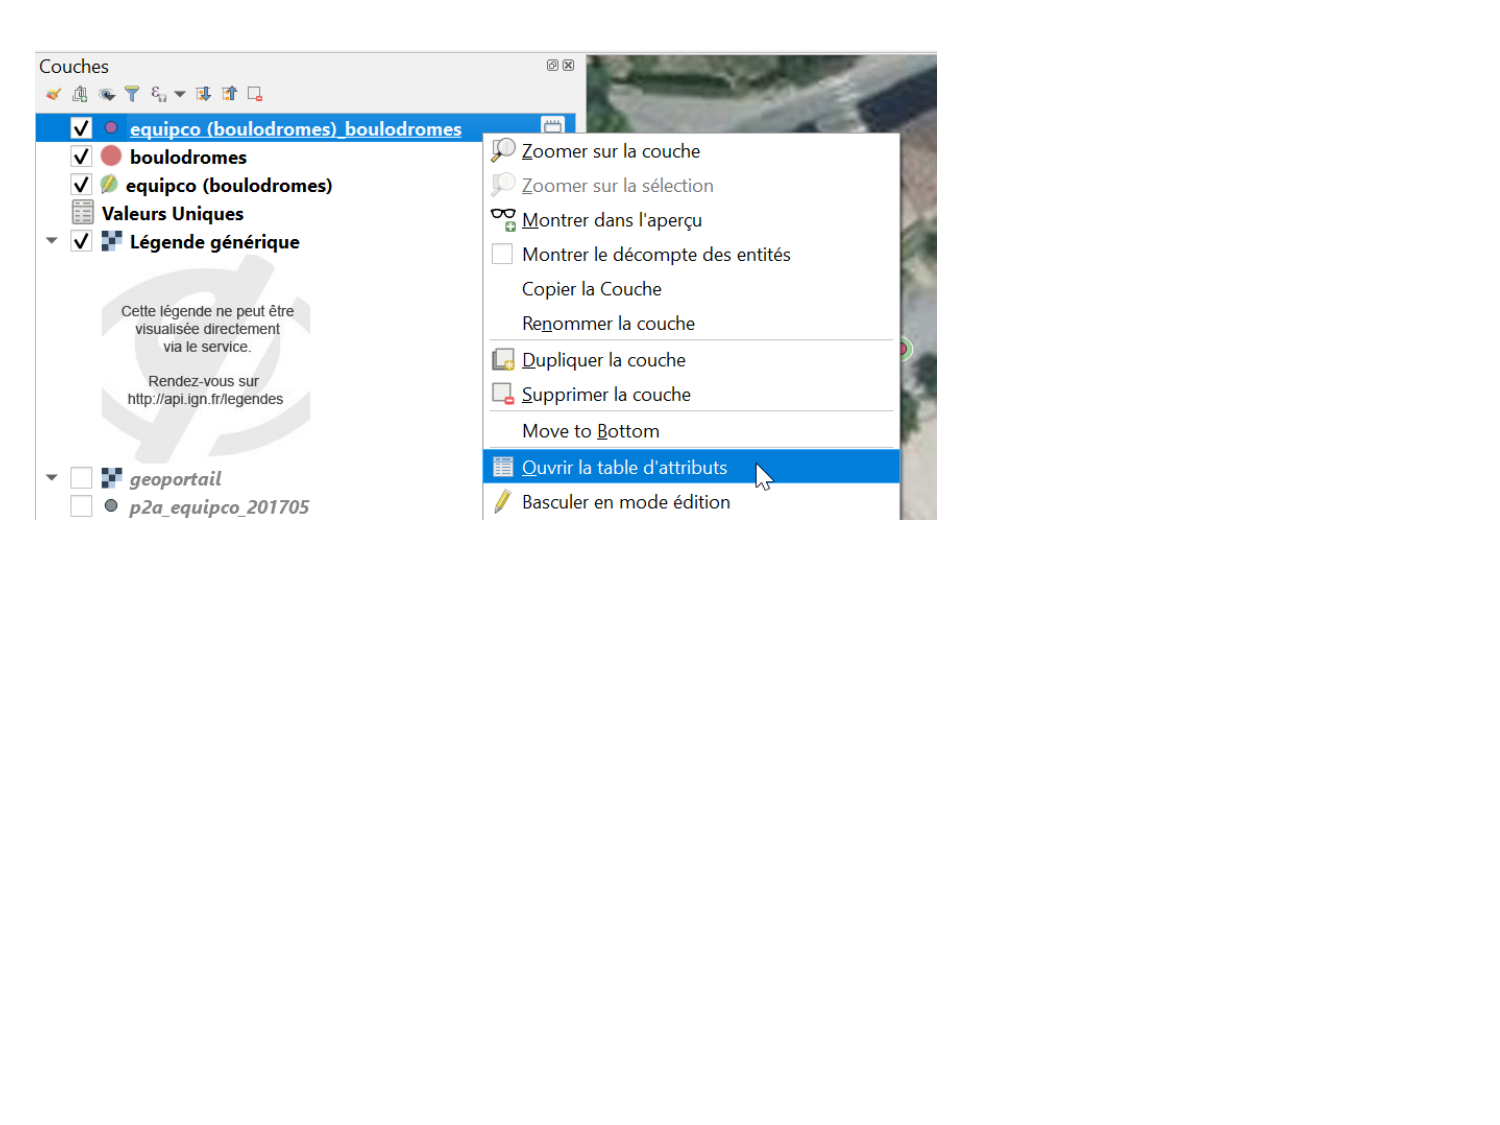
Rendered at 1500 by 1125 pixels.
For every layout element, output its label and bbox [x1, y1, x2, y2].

picture [35, 50, 937, 520]
